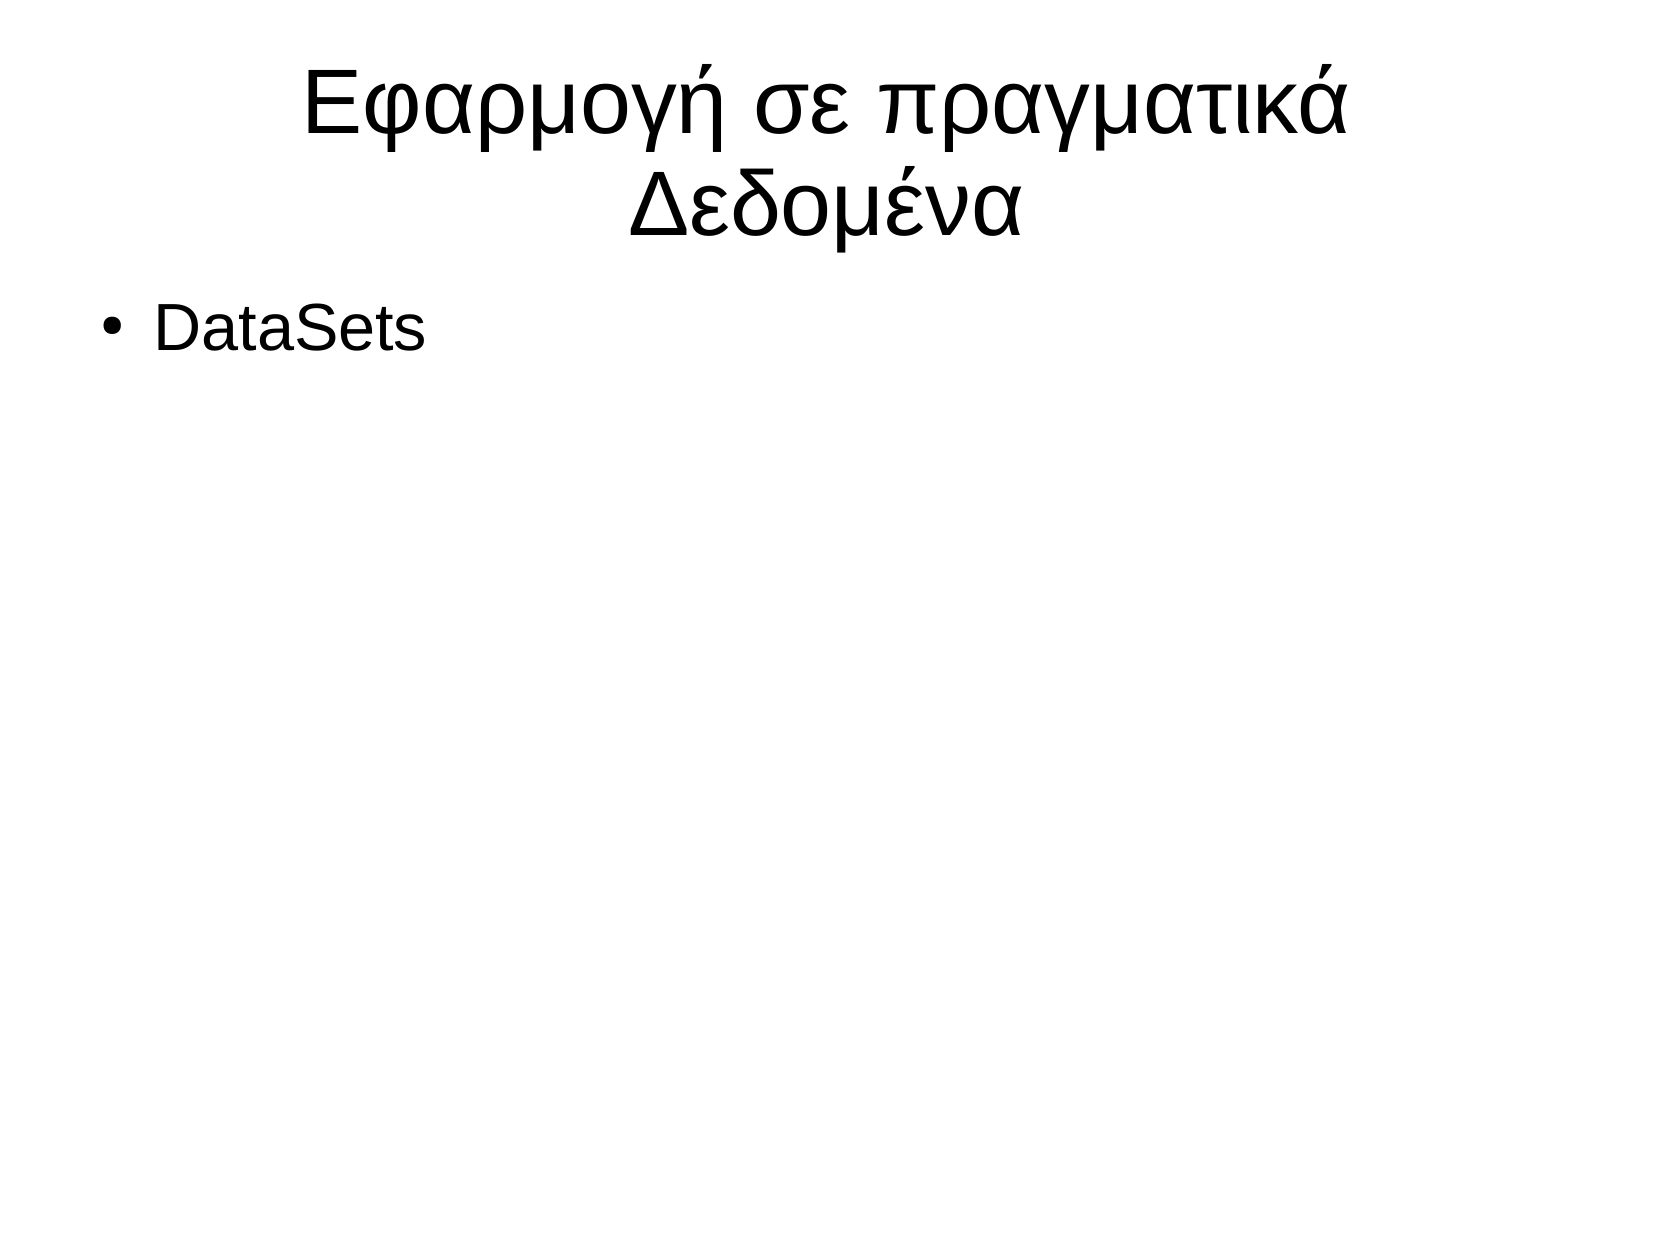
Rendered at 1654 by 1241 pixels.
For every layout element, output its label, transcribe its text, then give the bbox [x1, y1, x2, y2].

title Εφαρμογή σε πραγματικά Δεδομένα [82, 49, 1571, 257]
list DataSets [82, 290, 1538, 1010]
